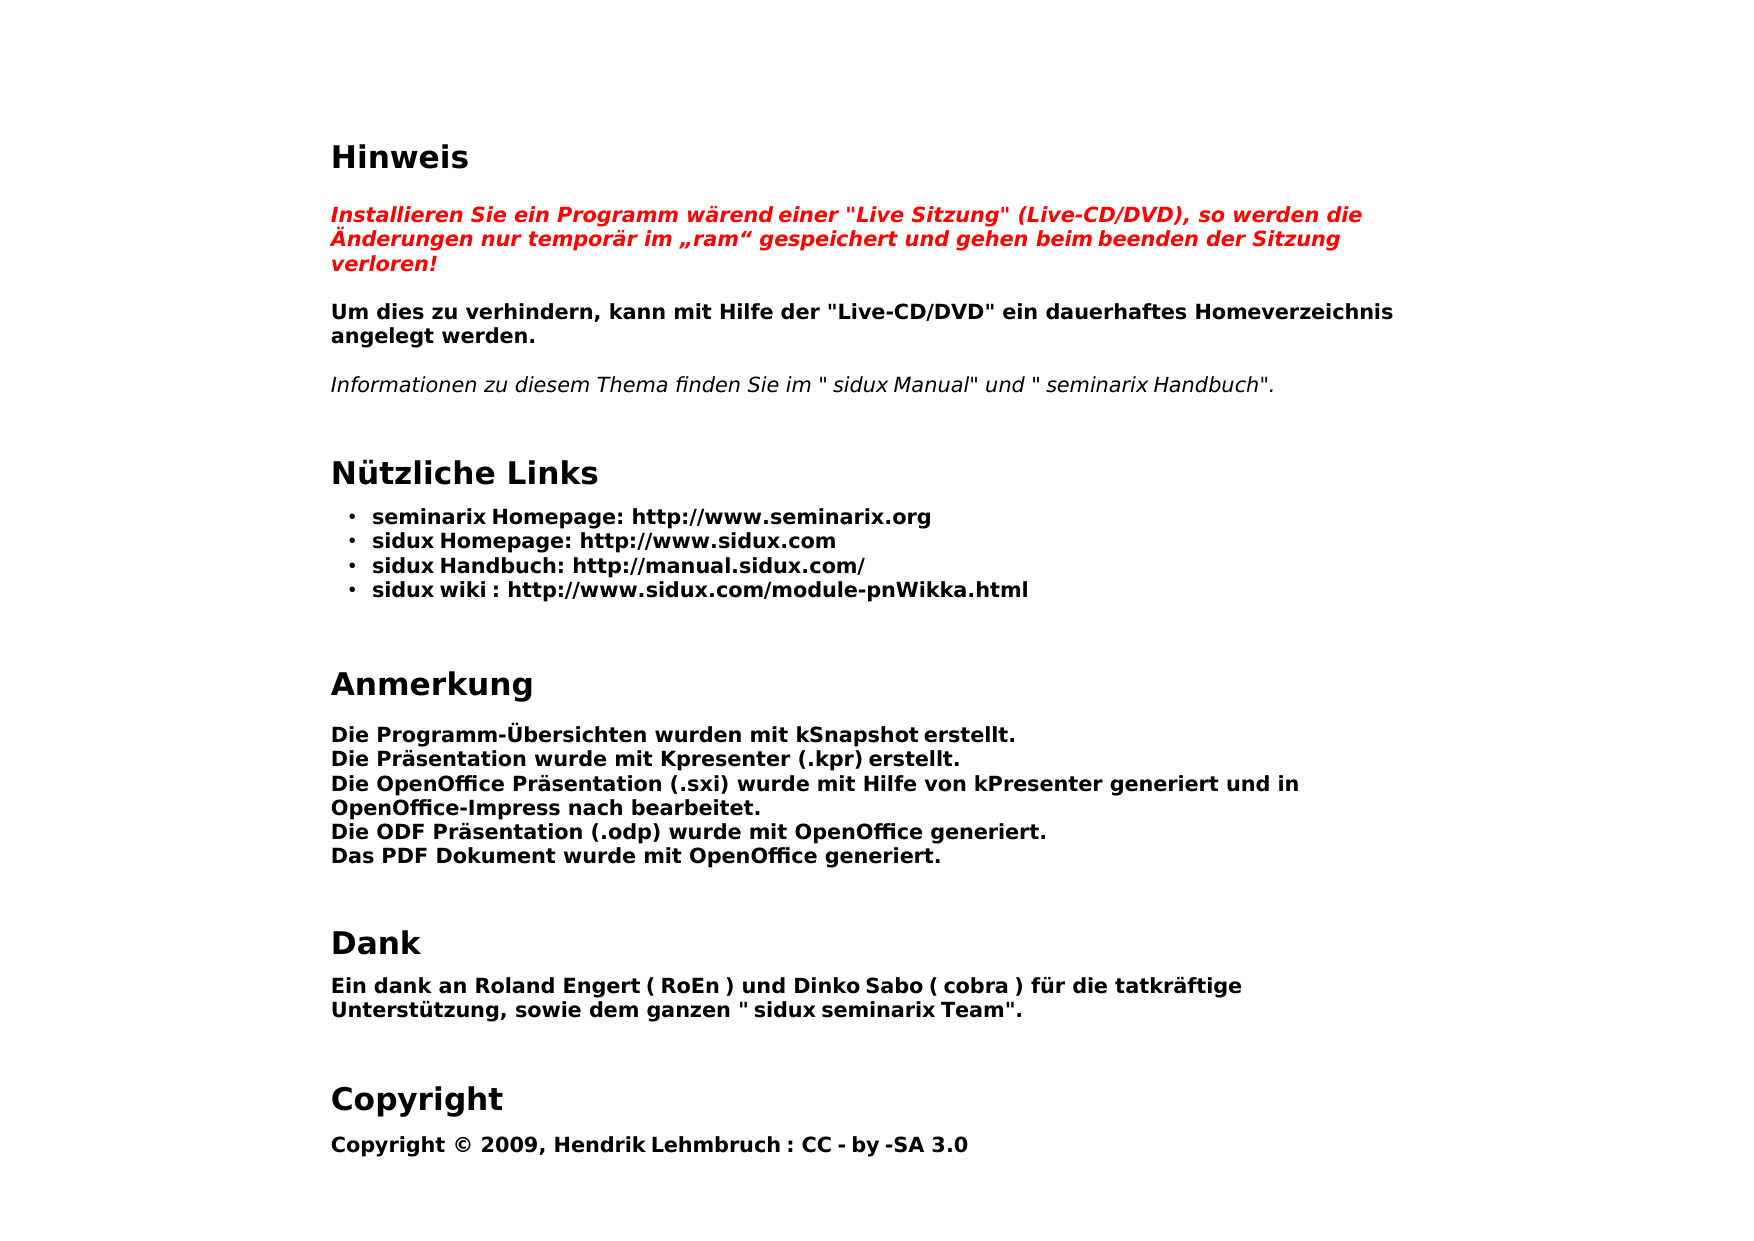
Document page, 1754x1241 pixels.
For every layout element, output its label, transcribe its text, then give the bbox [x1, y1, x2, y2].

text_box Hinweis [330, 123, 1424, 180]
text_box Copyright © 2009, Hendrik Lehmbruch : CC - by -SA 3.0 [330, 1133, 1424, 1158]
text_box seminarix Homepage: http://www.seminarix.org sidux Homepage: http://www.sidux.com sidux Handbuch: http://manual.sidux.com/ sidux wiki : http://www.sidux.com/module-pnWikka.html [330, 505, 1424, 603]
text_box Die Programm-Übersichten wurden mit kSnapshot erstellt. Die Präsentation wurde mit Kpresenter (.kpr) erstellt. Die OpenOffice Präsentation (.sxi) wurde mit Hilfe von kPresenter generiert und in OpenOffice-Impress nach bearbeitet. Die ODF Präsentation (.odp) wurde mit OpenOffice generiert. Das PDF Dokument wurde mit OpenOffice generiert. [330, 723, 1424, 870]
text_box Ein dank an Roland Engert ( RoEn ) und Dinko Sabo ( cobra ) für die tatkräftige Unterstützung, sowie dem ganzen " sidux seminarix Team". [330, 973, 1424, 1023]
text_box Nützliche Links [330, 439, 1424, 496]
text_box Dank [330, 910, 1424, 966]
text_box Installieren Sie ein Programm wärend einer "Live Sitzung" (Live-CD/DVD), so werden die Änderungen nur temporär im „ram“ gespeichert und gehen beim beenden der Sitzung verloren! Um dies zu verhindern, kann mit Hilfe der "Live-CD/DVD" ein dauerhaftes Homeverzeichnis angelegt werden. Informationen zu diesem Thema finden Sie im " sidux Manual" und " seminarix Handbuch". [330, 203, 1424, 422]
text_box Anmerkung [330, 651, 1424, 707]
text_box Copyright [330, 1065, 1424, 1121]
